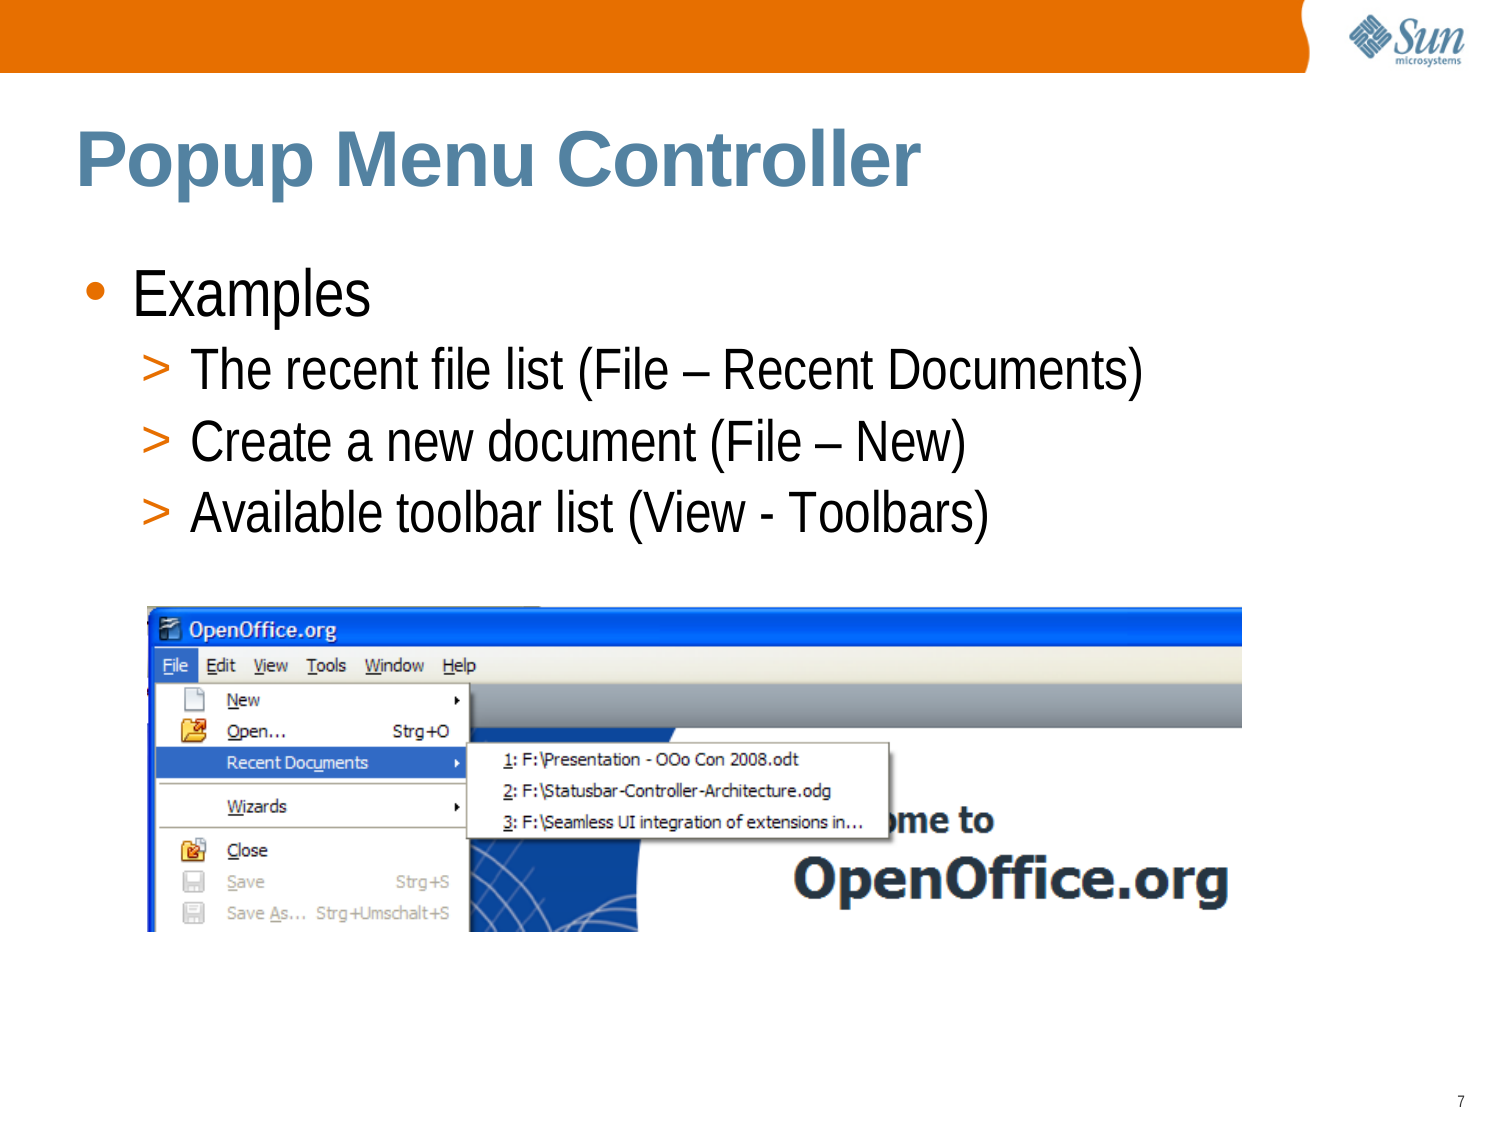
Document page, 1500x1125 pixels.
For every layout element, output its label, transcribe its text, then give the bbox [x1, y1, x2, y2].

list Examples The recent file list (File – Recent Documents) Create a new document (File – New) Available toolbar list (View - Toolbars) [64, 263, 1401, 608]
picture [0, 0, 1500, 73]
title Popup Menu Controller [75, 123, 1437, 227]
picture [147, 606, 1242, 932]
